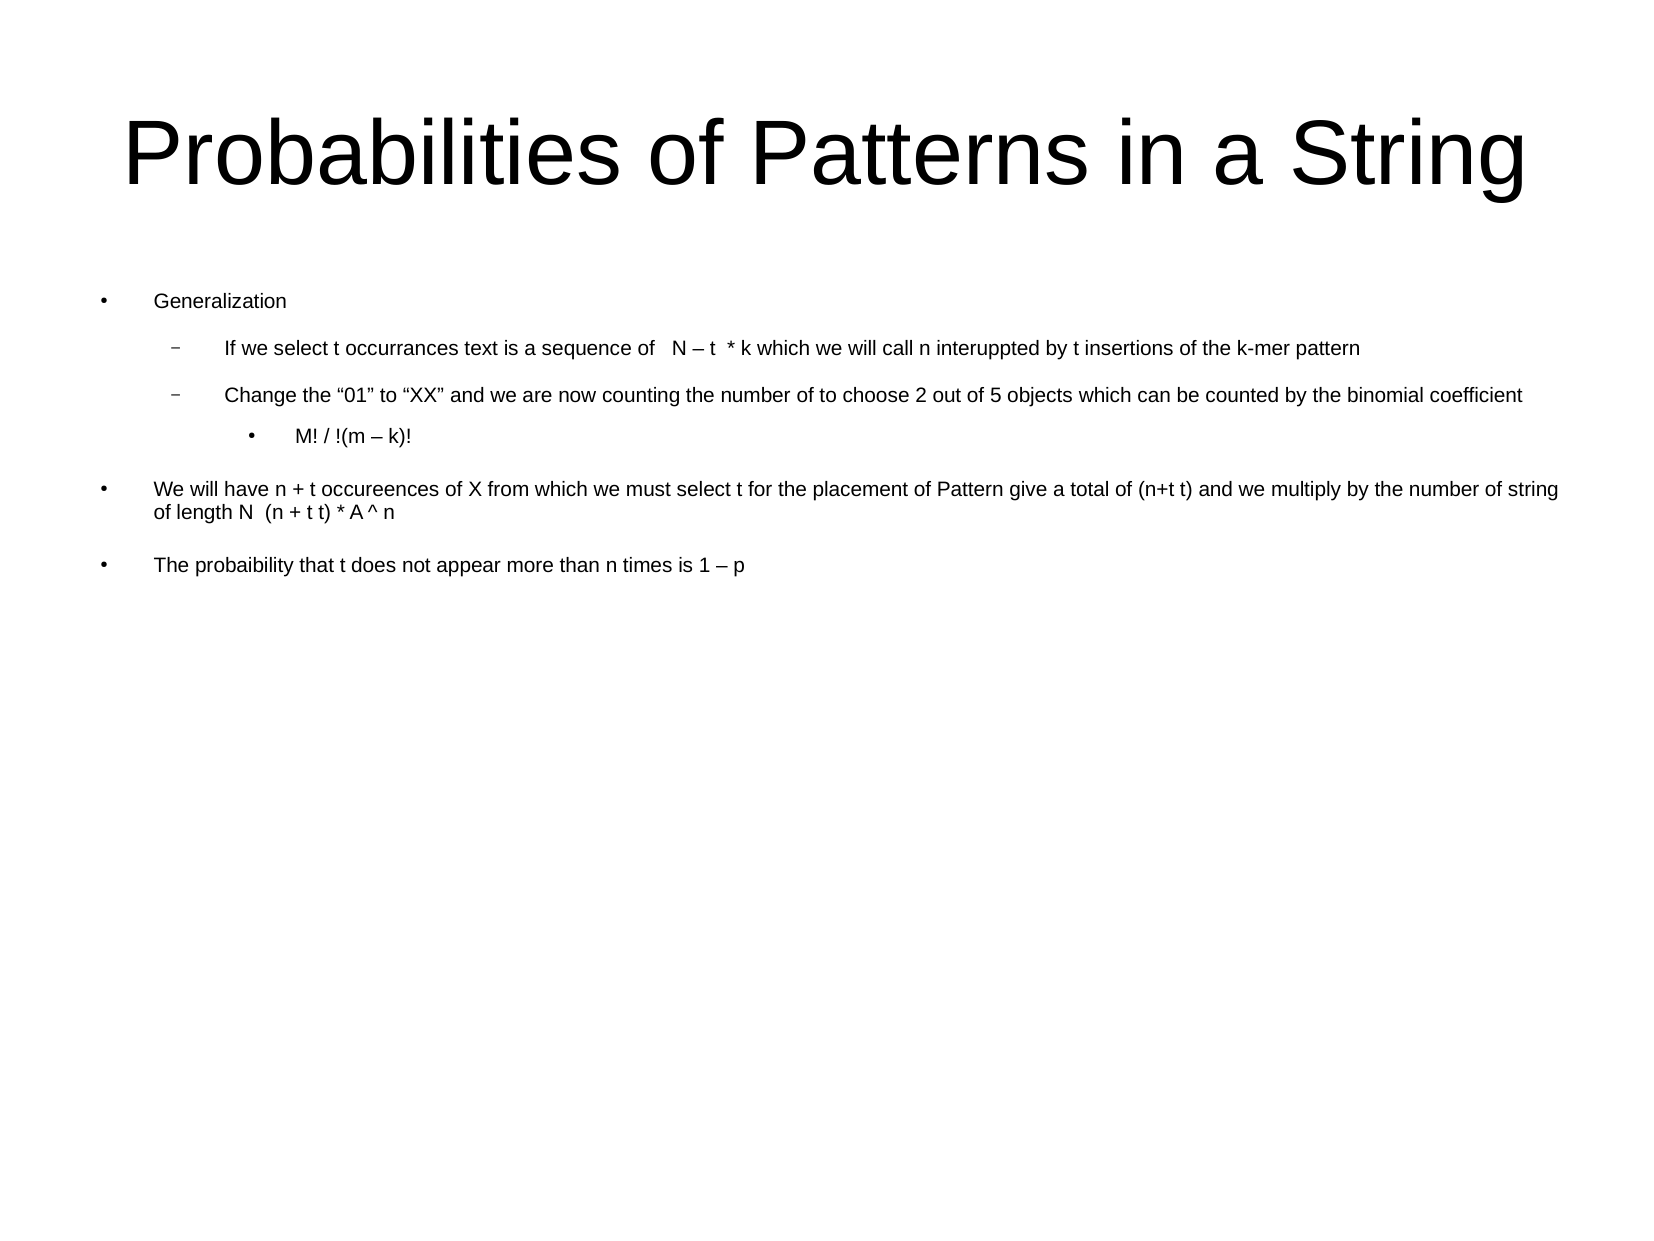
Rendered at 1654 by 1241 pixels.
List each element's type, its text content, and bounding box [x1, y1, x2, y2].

list Generalization If we select t occurrances text is a sequence of N – t * k which we will call n interuppted by t insertions of the k-mer pattern Change the “01” to “XX” and we are now counting the number of to choose 2 out of 5 objects which can be counted by the binomial coefficient M! / !(m – k)! We will have n + t occureences of X from which we must select t for the placement of Pattern give a total of (n+t t) and we multiply by the number of string of length N (n + t t) * A ^ n The probaibility that t does not appear more than n times is 1 – p [82, 290, 1571, 1010]
title Probabilities of Patterns in a String [82, 49, 1571, 257]
